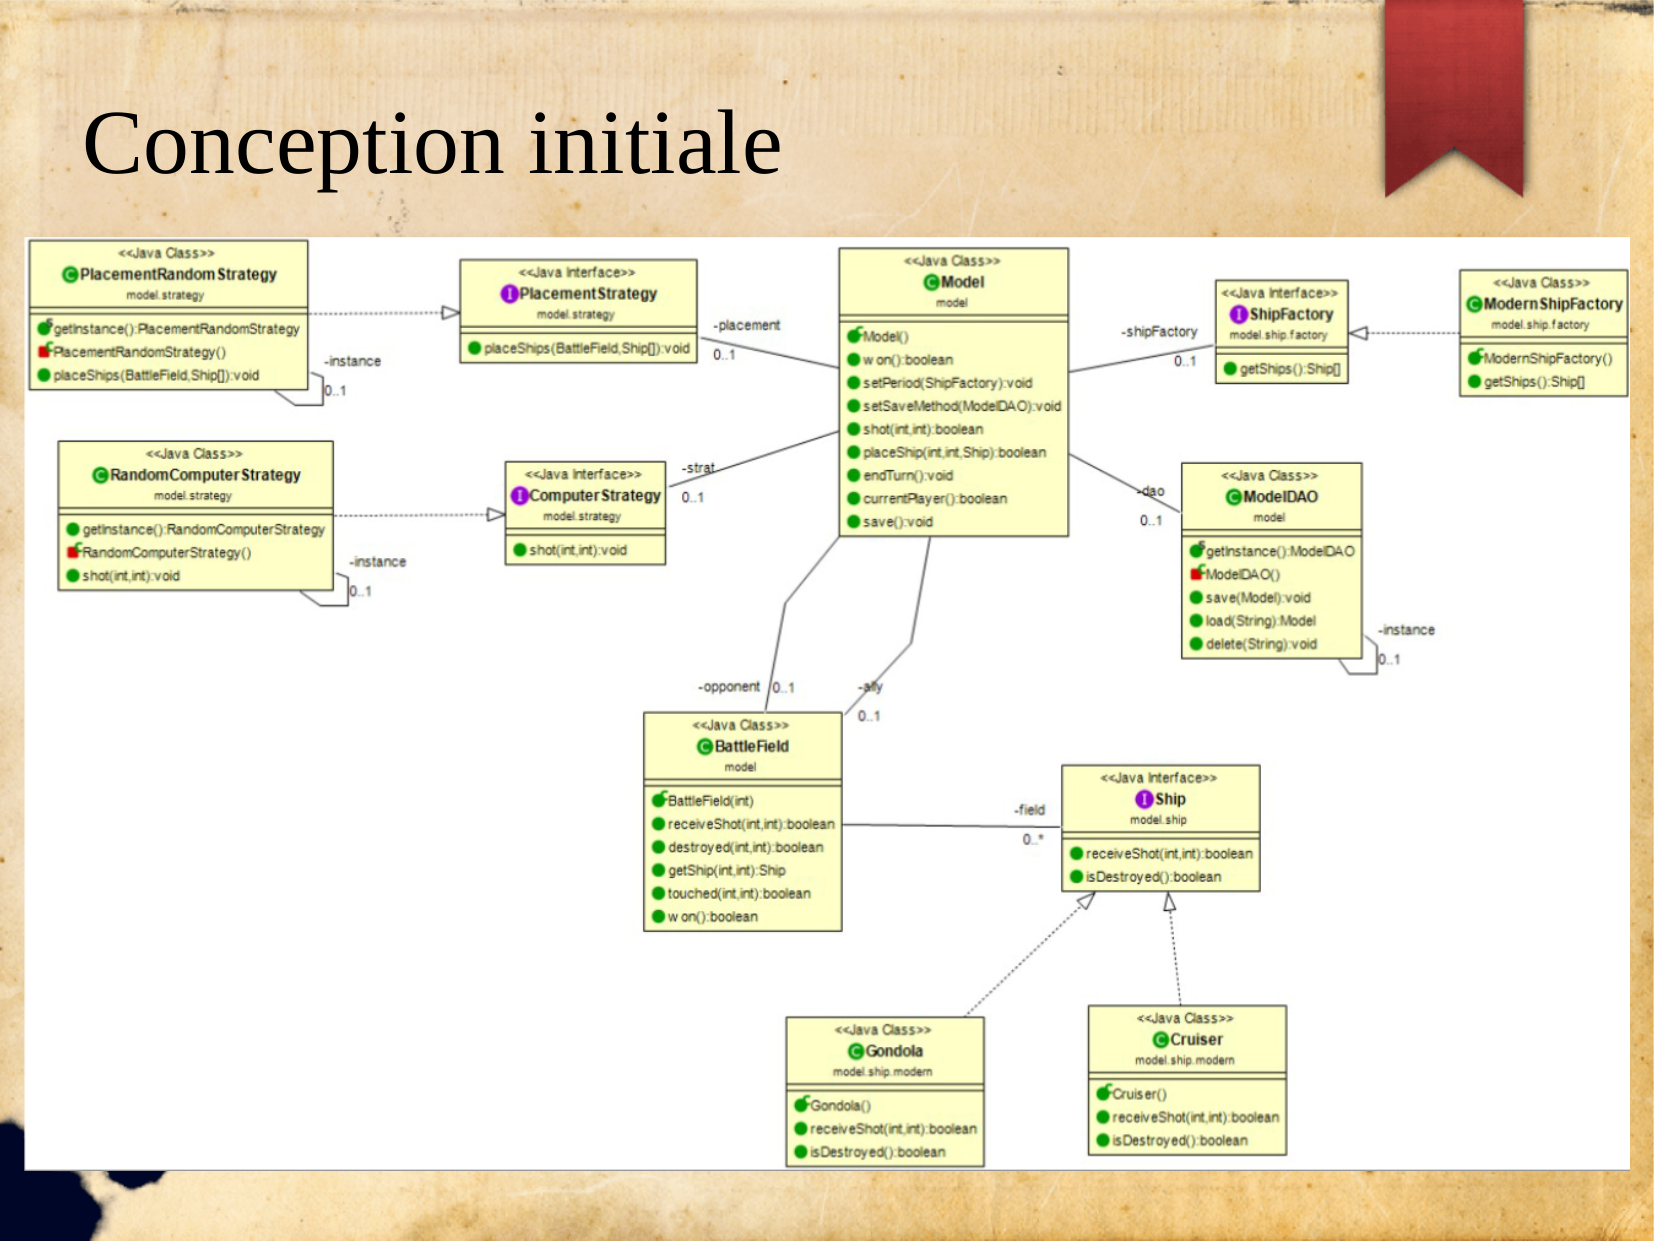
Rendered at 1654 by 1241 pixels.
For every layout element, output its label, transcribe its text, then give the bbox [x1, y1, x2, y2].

title Conception initiale [82, 49, 1347, 236]
picture [0, 0, 1654, 1241]
